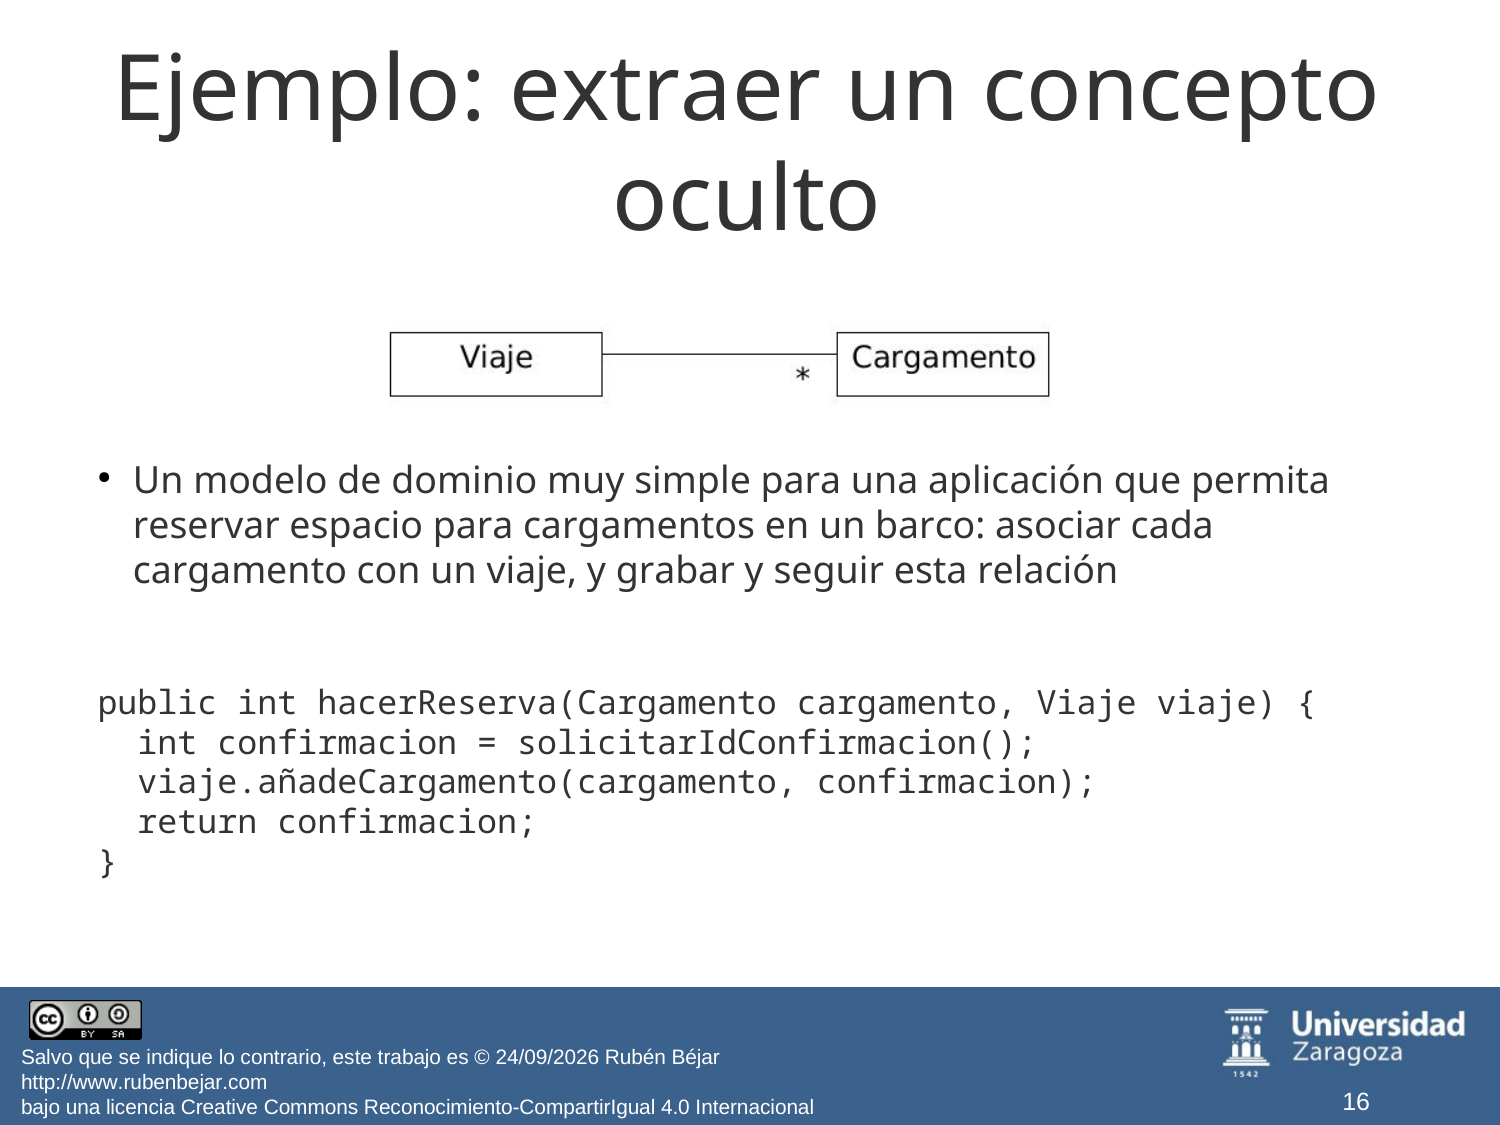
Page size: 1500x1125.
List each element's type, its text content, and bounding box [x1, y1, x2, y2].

list public int hacerReserva(Cargamento cargamento, Viaje viaje) { int confirmacion = solicitarIdConfirmacion(); viaje.añadeCargamento(cargamento, confirmacion); return confirmacion; } [82, 673, 1418, 957]
picture [0, 987, 1500, 1125]
list Un modelo de dominio muy simple para una aplicación que permita reservar espacio para cargamentos en un barco: asociar cada cargamento con un viaje, y grabar y seguir esta relación [82, 448, 1418, 650]
picture [380, 303, 1087, 426]
title Ejemplo: extraer un concepto oculto [74, 21, 1420, 257]
